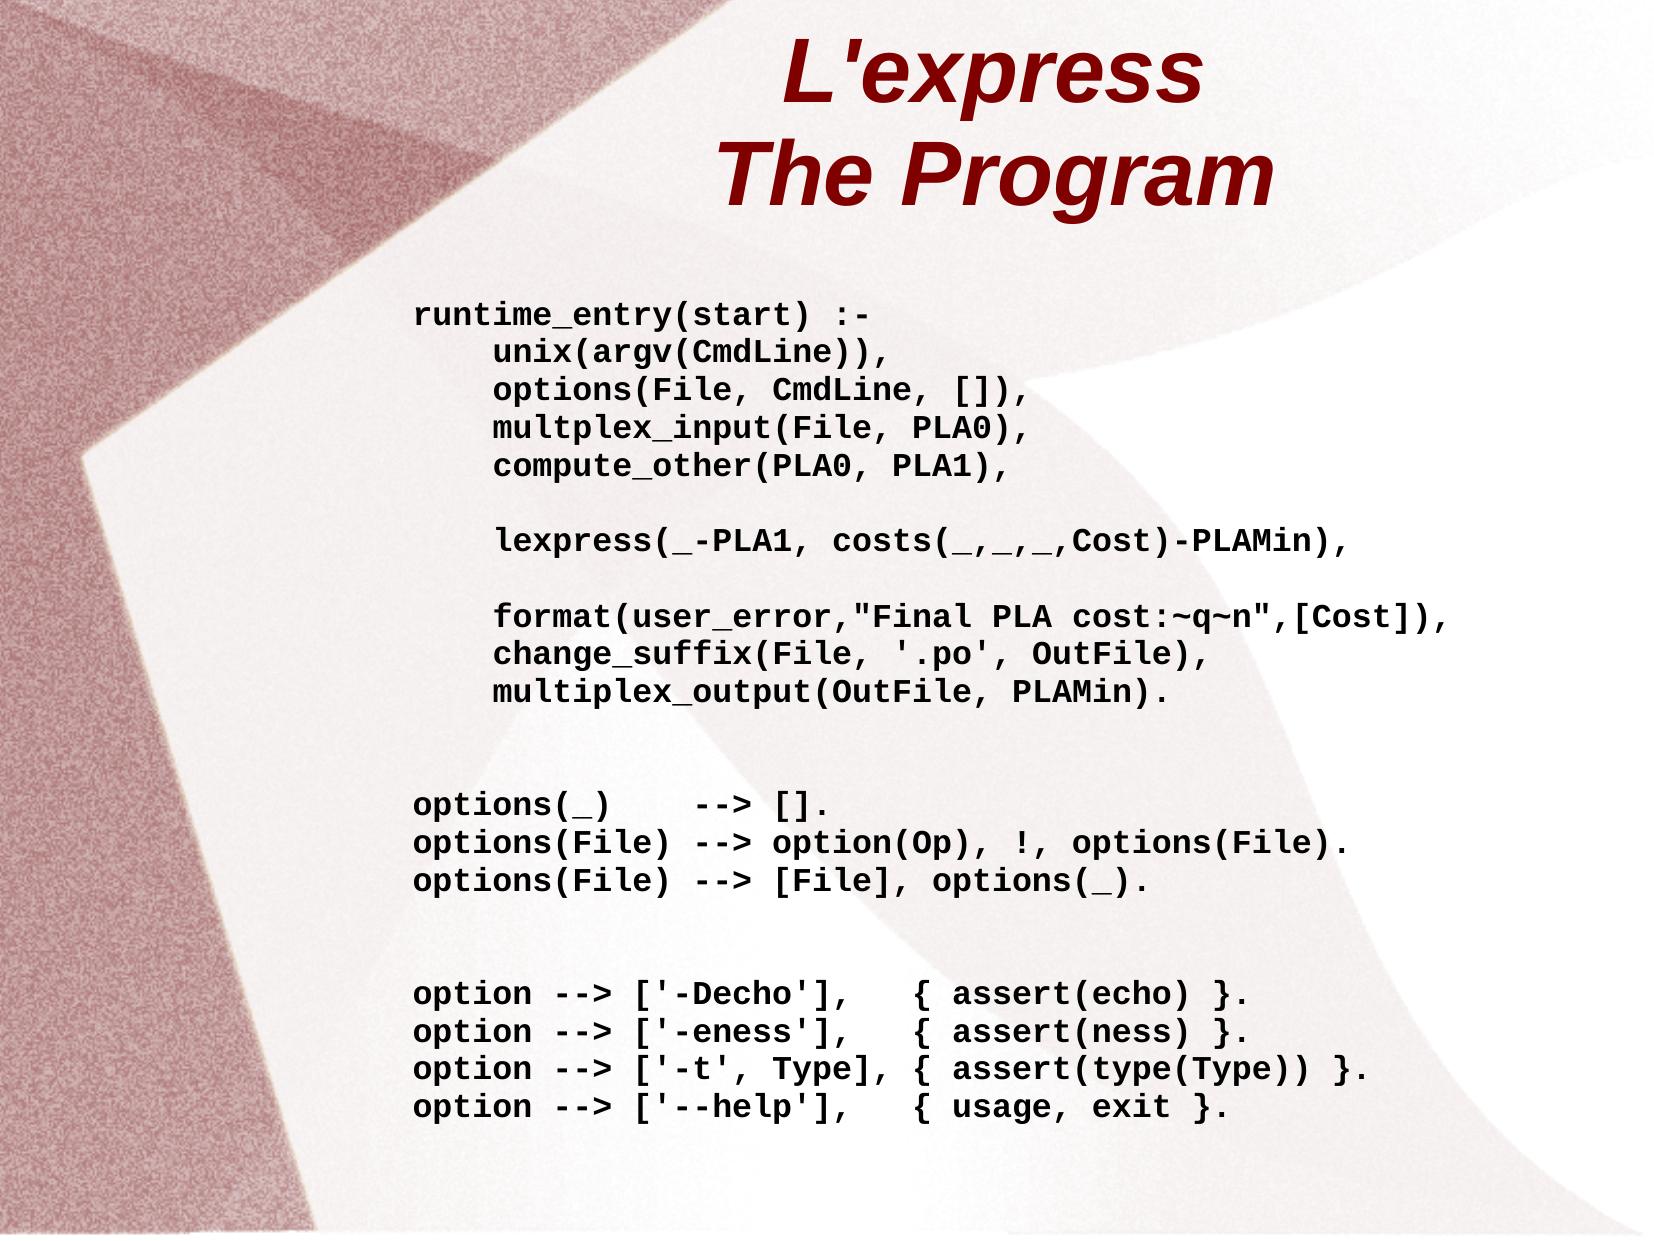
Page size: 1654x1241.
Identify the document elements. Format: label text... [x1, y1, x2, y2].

title L'express The Program [490, 19, 1501, 225]
picture [0, 0, 1654, 1241]
subtitle runtime_entry(start) :- unix(argv(CmdLine)), options(File, CmdLine, []), multplex_input(File, PLA0), compute_other(PLA0, PLA1), lexpress(_-PLA1, costs(_,_,_,Cost)-PLAMin), format(user_error,"Final PLA cost:~q~n",[Cost]), change_suffix(File, '.po', OutFile), multiplex_output(OutFile, PLAMin). options(_) --> []. options(File) --> option(Op), !, options(File). options(File) --> [File], options(_). option --> ['-Decho'], { assert(echo) }. option --> ['-eness'], { assert(ness) }. option --> ['-t', Type], { assert(type(Type)) }. option --> ['--help'], { usage, exit }. [412, 225, 1613, 1201]
